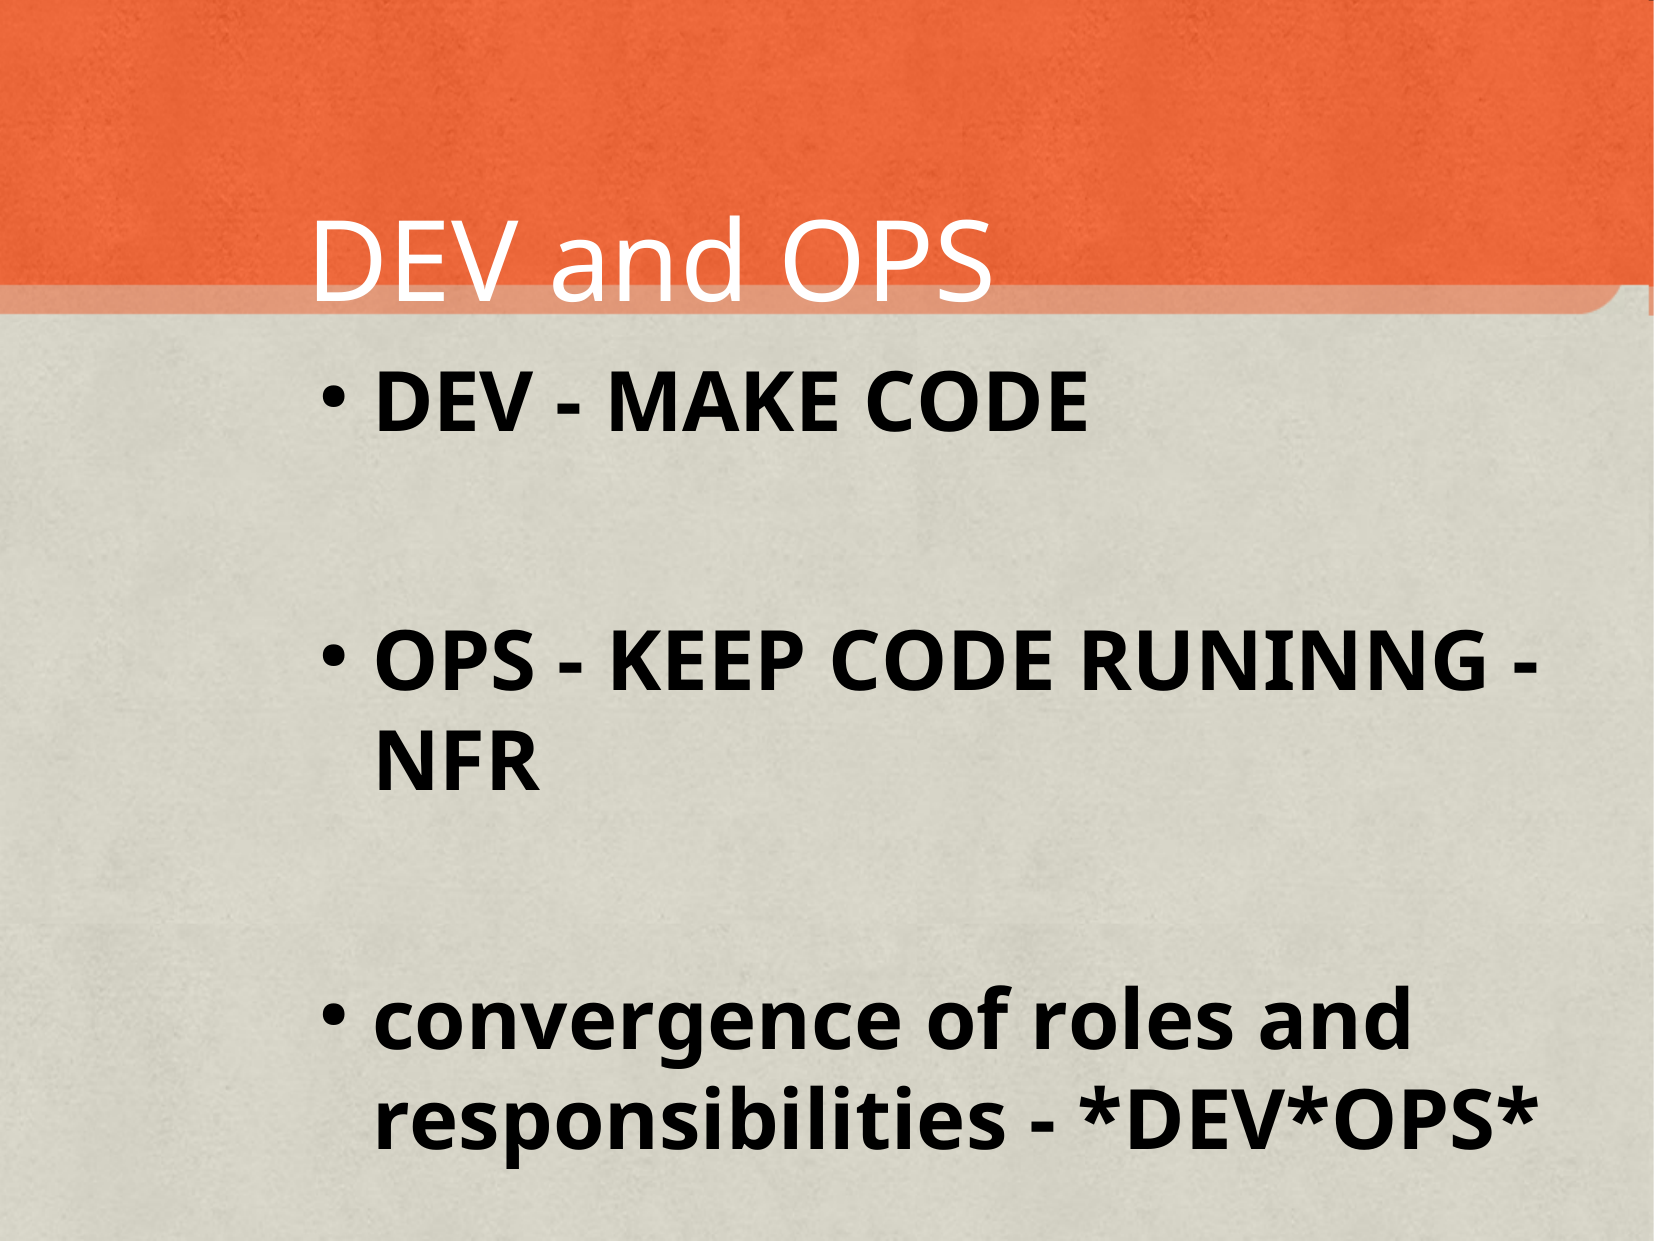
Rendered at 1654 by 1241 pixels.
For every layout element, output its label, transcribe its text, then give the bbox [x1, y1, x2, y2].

list DEV - MAKE CODE OPS - KEEP CODE RUNINNG - NFR convergence of roles and responsibilities - *DEV*OPS* [301, 348, 1630, 1241]
picture [0, 0, 1654, 1241]
title DEV and OPS [306, 189, 1654, 317]
